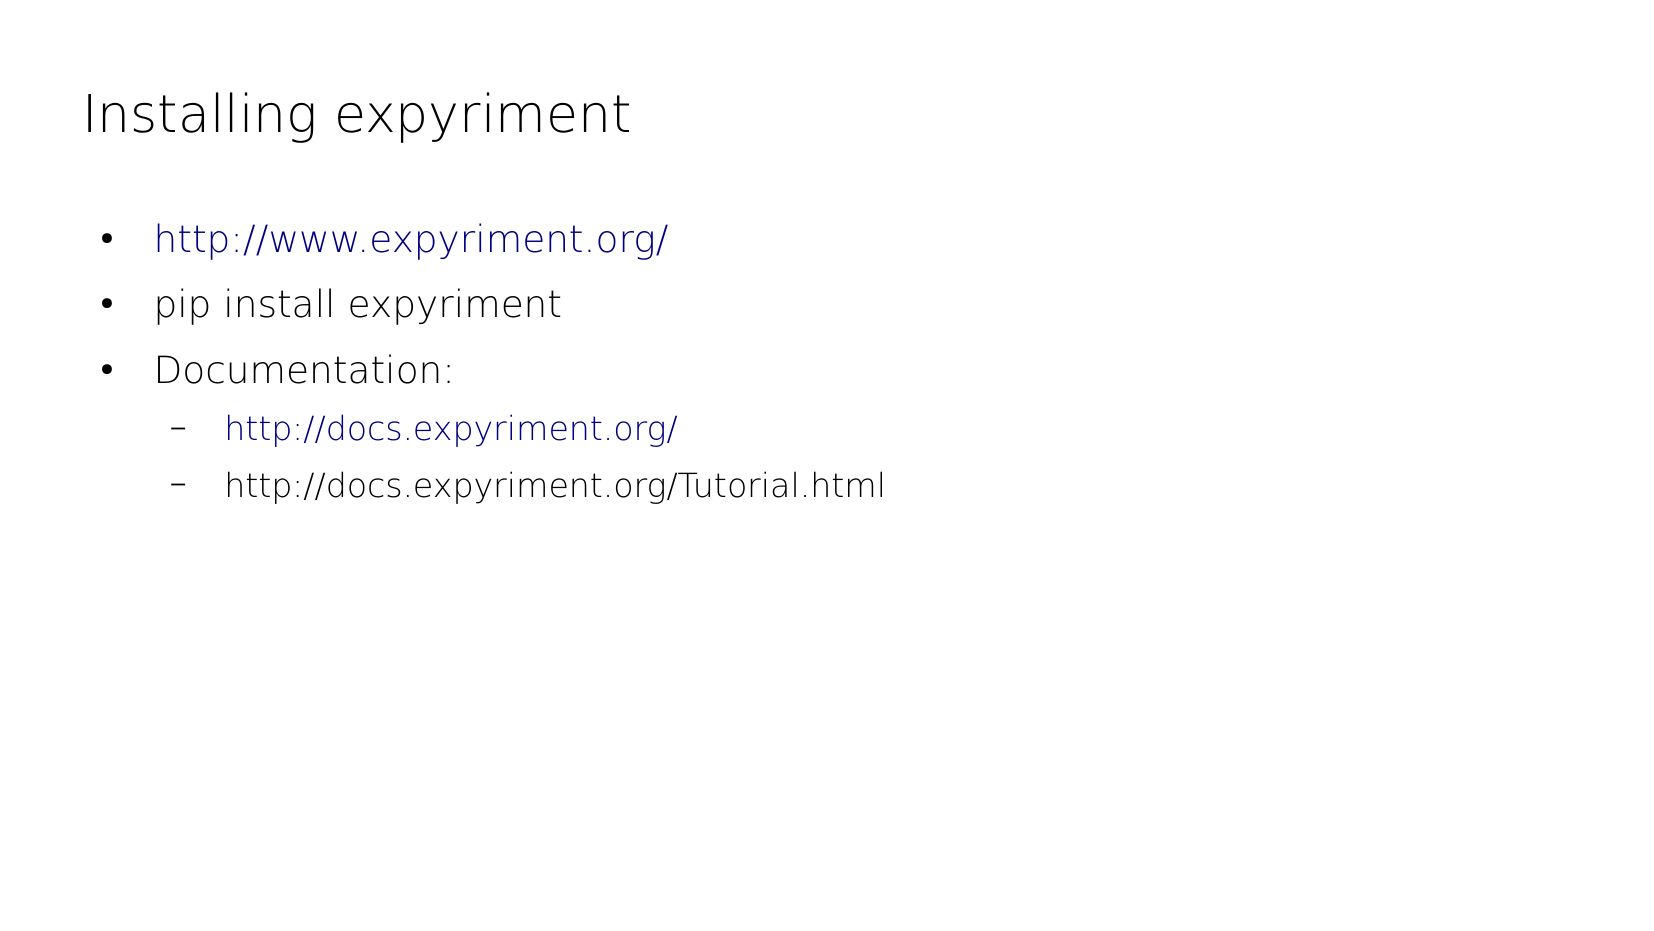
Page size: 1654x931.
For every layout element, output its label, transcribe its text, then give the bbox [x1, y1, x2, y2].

list http://www.expyriment.org/ pip install expyriment Documentation: http://docs.expyriment.org/ http://docs.expyriment.org/Tutorial.html [82, 217, 1571, 758]
title Installing expyriment [82, 37, 1571, 193]
